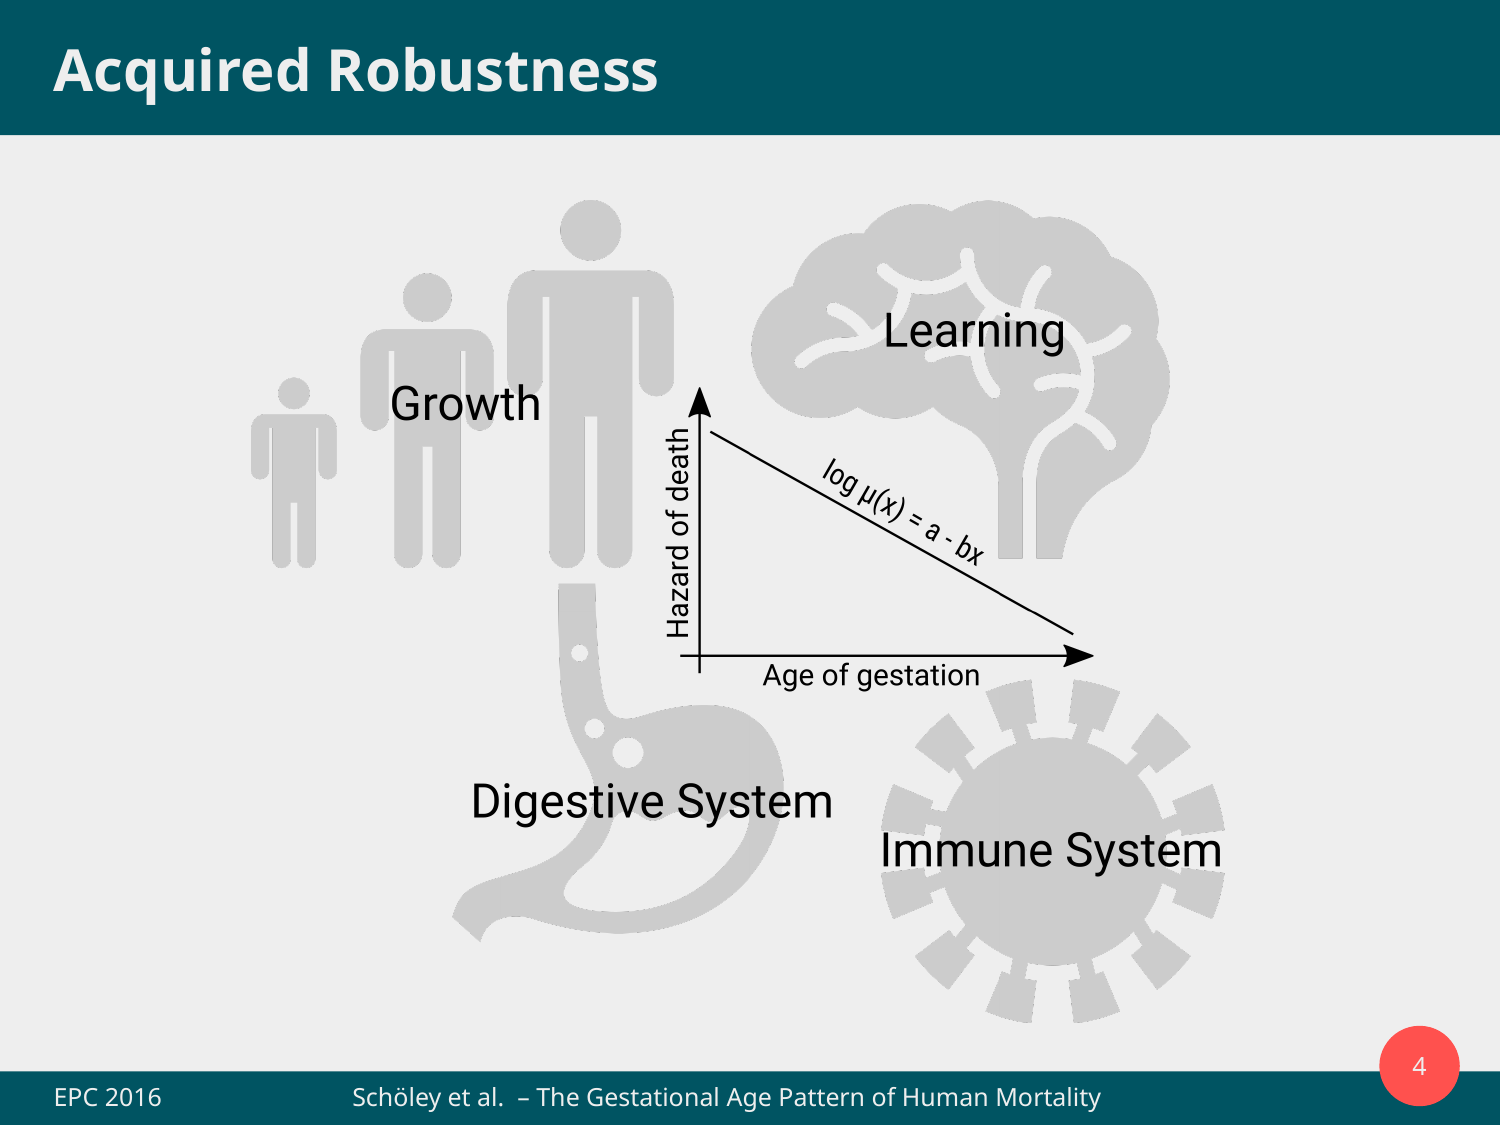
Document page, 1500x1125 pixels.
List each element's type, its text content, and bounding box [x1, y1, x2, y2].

picture [251, 200, 1249, 1023]
title Acquired Robustness [53, 0, 1447, 141]
